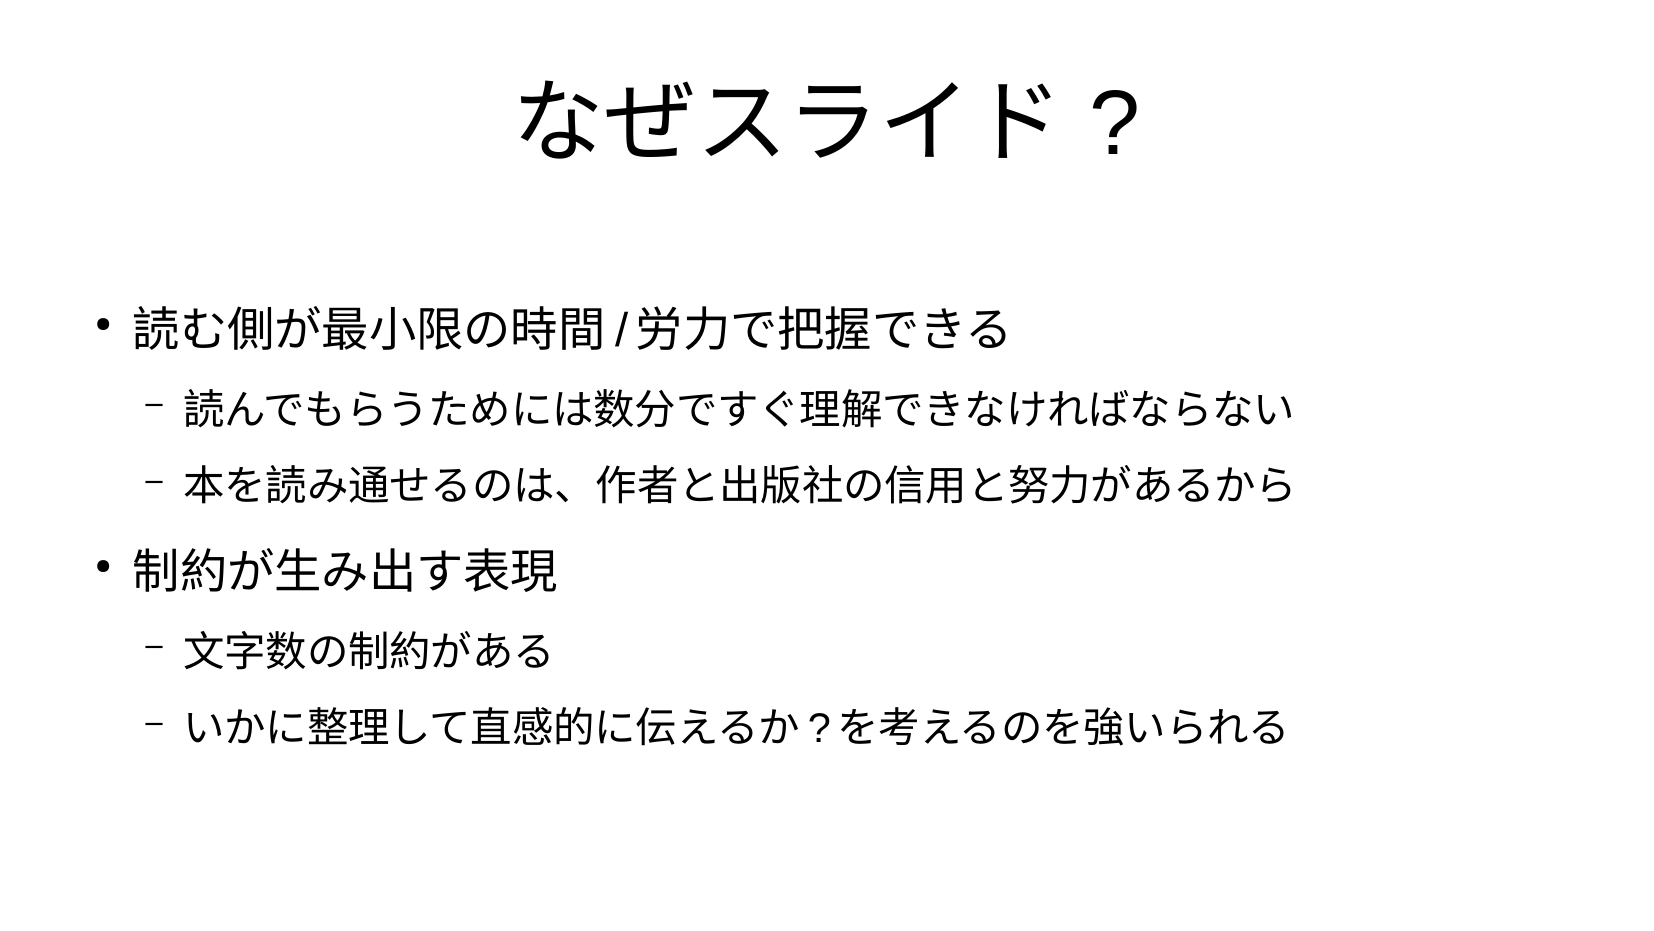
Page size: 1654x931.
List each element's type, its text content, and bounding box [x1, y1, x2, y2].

list 読む側が最小限の時間/労力で把握できる 読んでもらうためには数分ですぐ理解できなければならない 本を読み通せるのは、作者と出版社の信用と努力があるから 制約が生み出す表現 文字数の制約がある いかに整理して直感的に伝えるか?を考えるのを強いられる [82, 217, 1571, 758]
title なぜスライド? [82, 37, 1571, 193]
